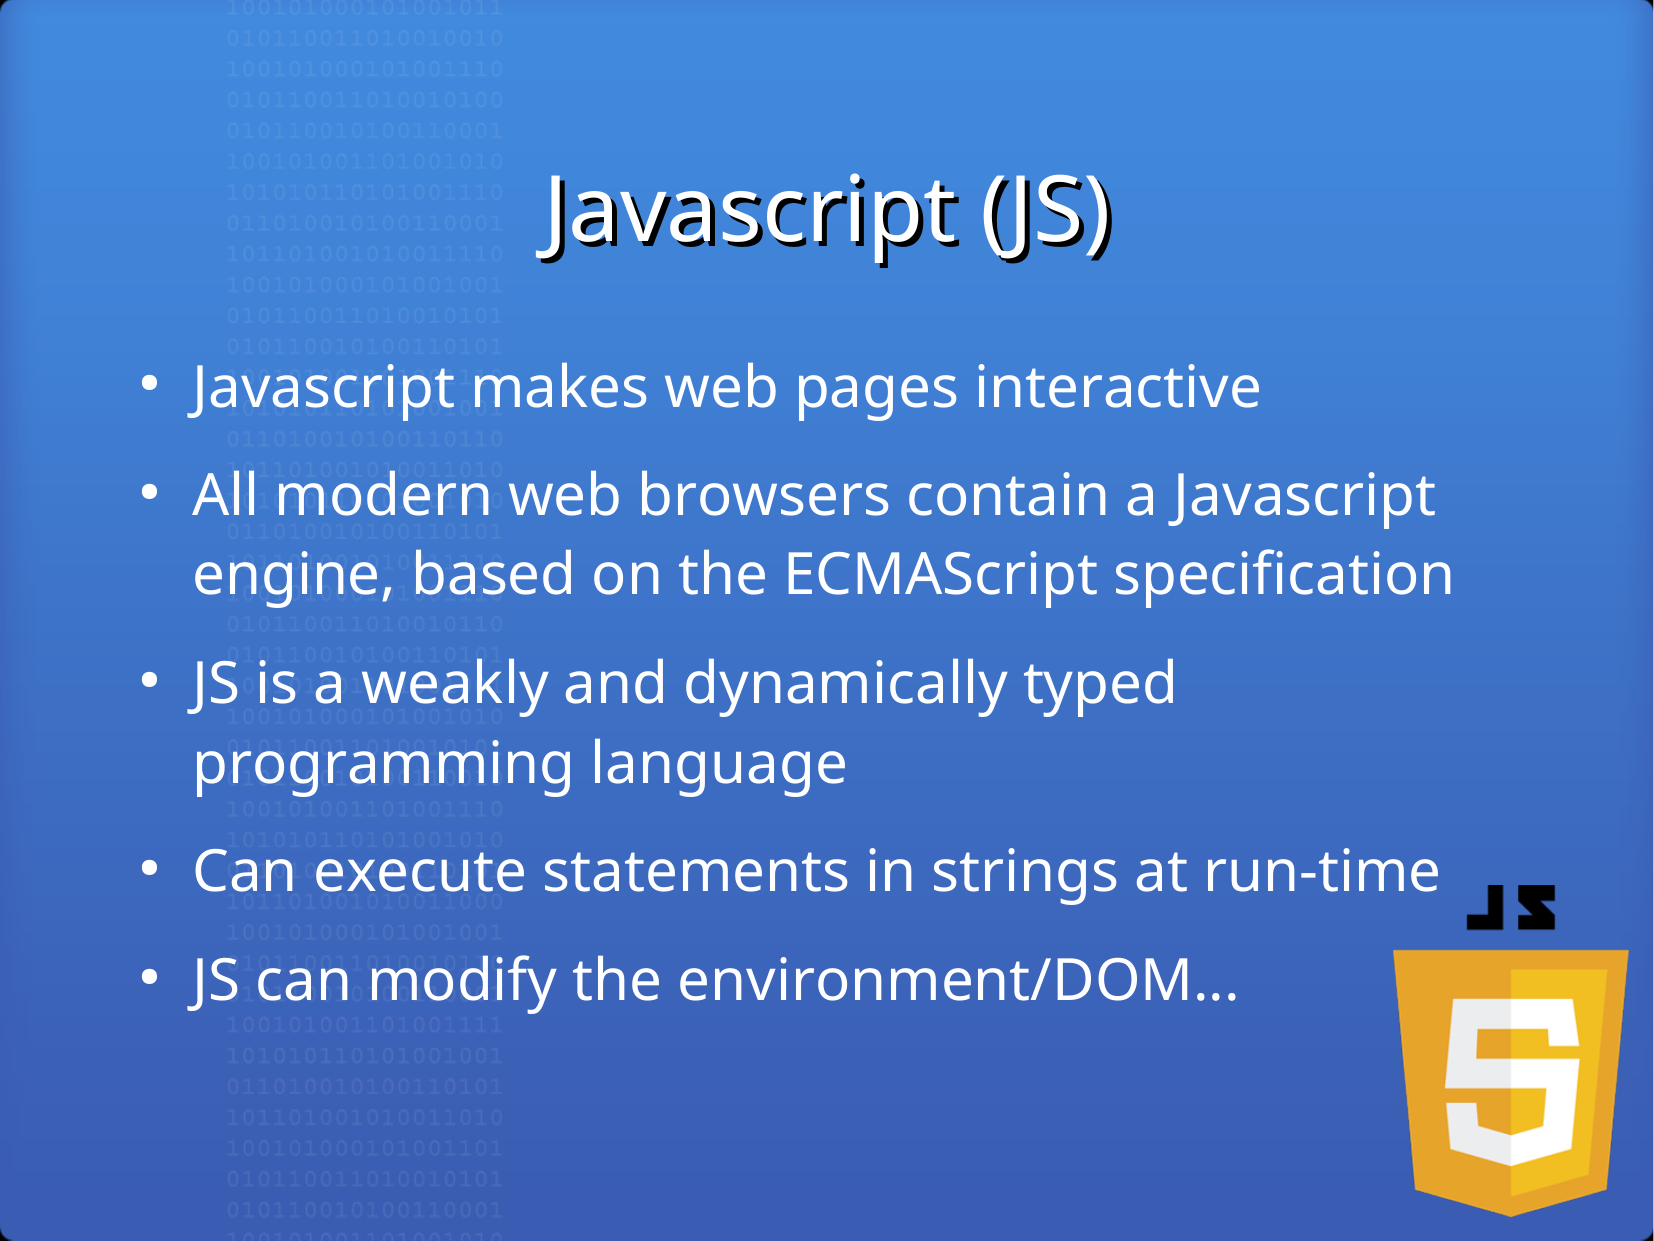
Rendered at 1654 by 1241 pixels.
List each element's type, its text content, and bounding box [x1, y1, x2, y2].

title Javascript (JS) [121, 102, 1534, 310]
picture [0, 0, 1654, 1241]
list Javascript makes web pages interactive All modern web browsers contain a Javascript engine, based on the ECMAScript specification JS is a weakly and dynamically typed programming language Can execute statements in strings at run-time JS can modify the environment/DOM... [121, 344, 1534, 1120]
